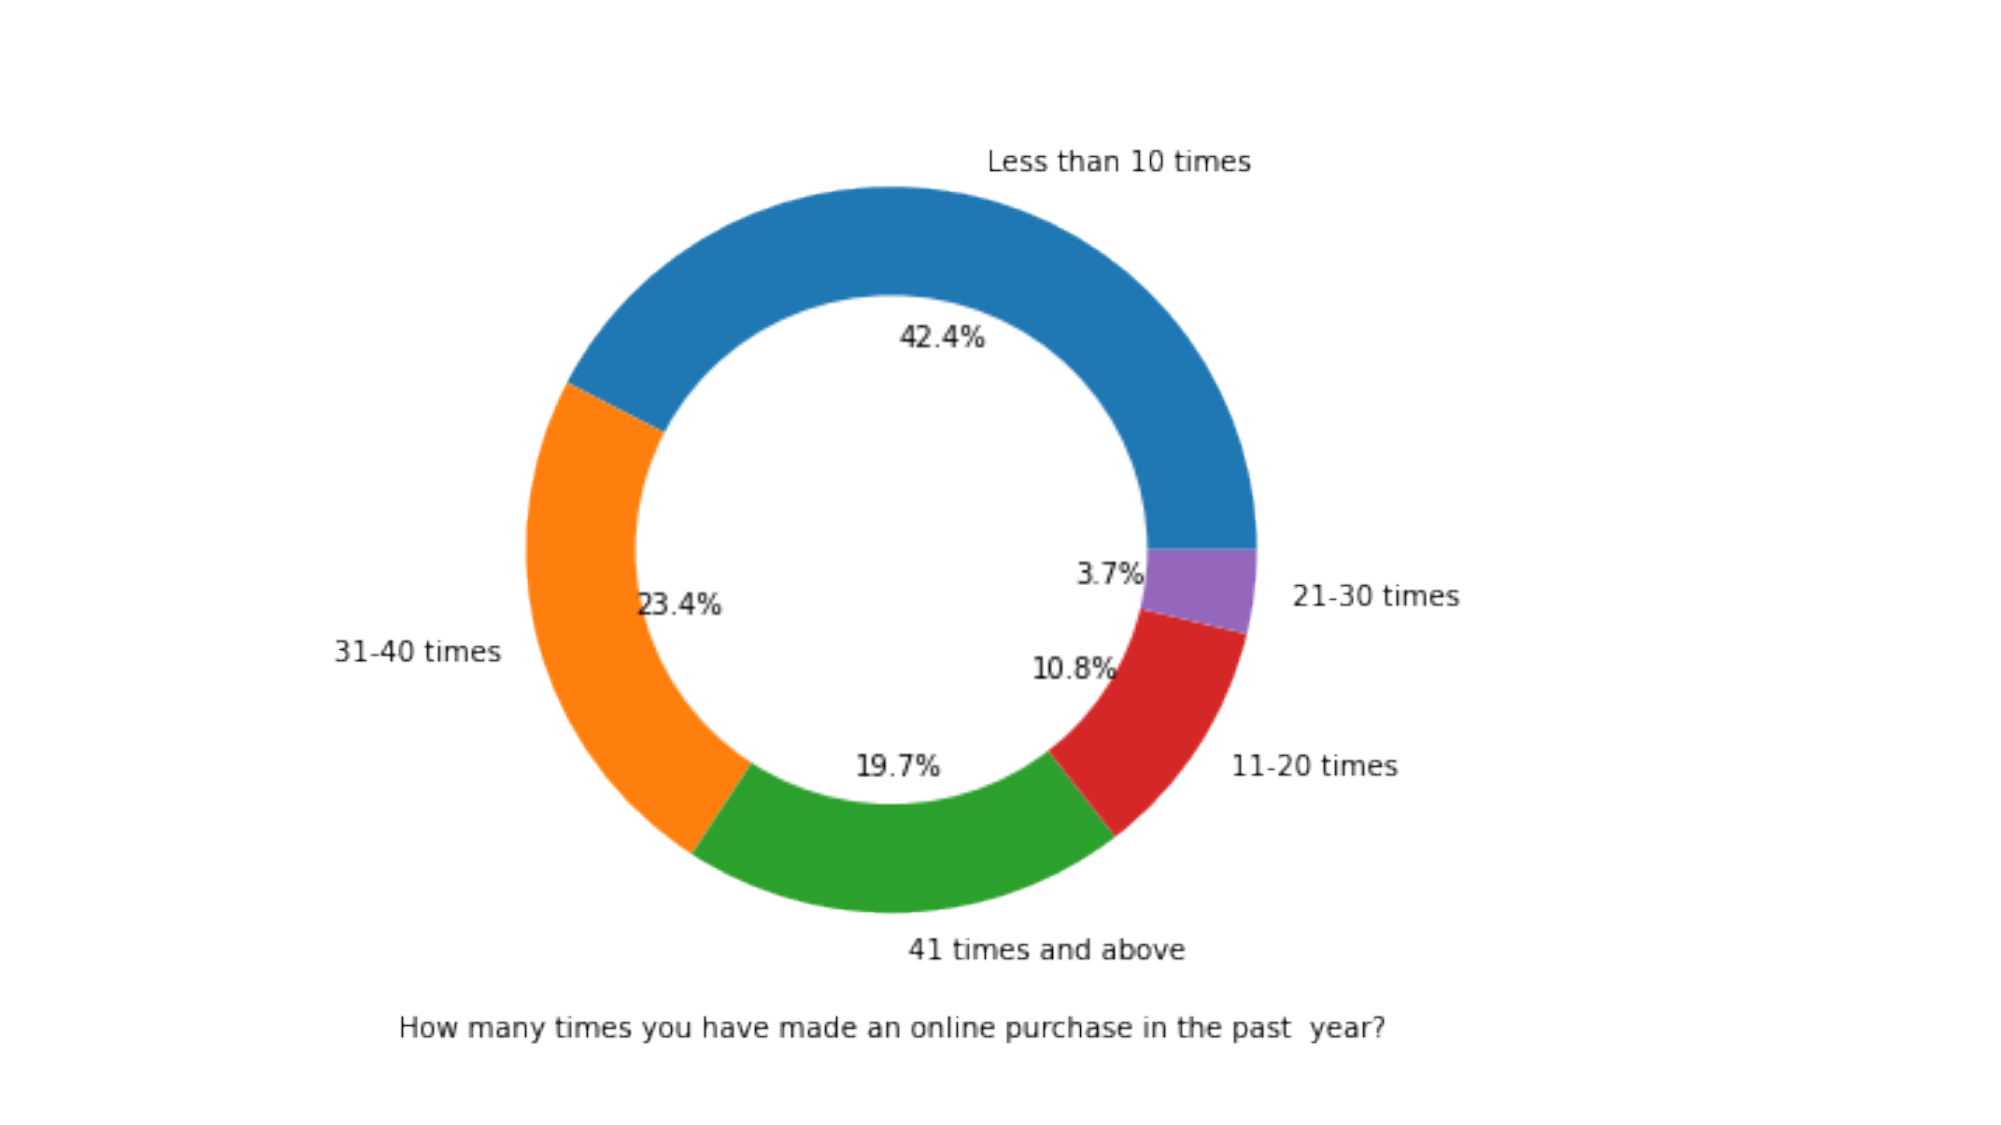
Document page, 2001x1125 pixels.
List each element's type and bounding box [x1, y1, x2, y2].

picture [315, 78, 1478, 1064]
